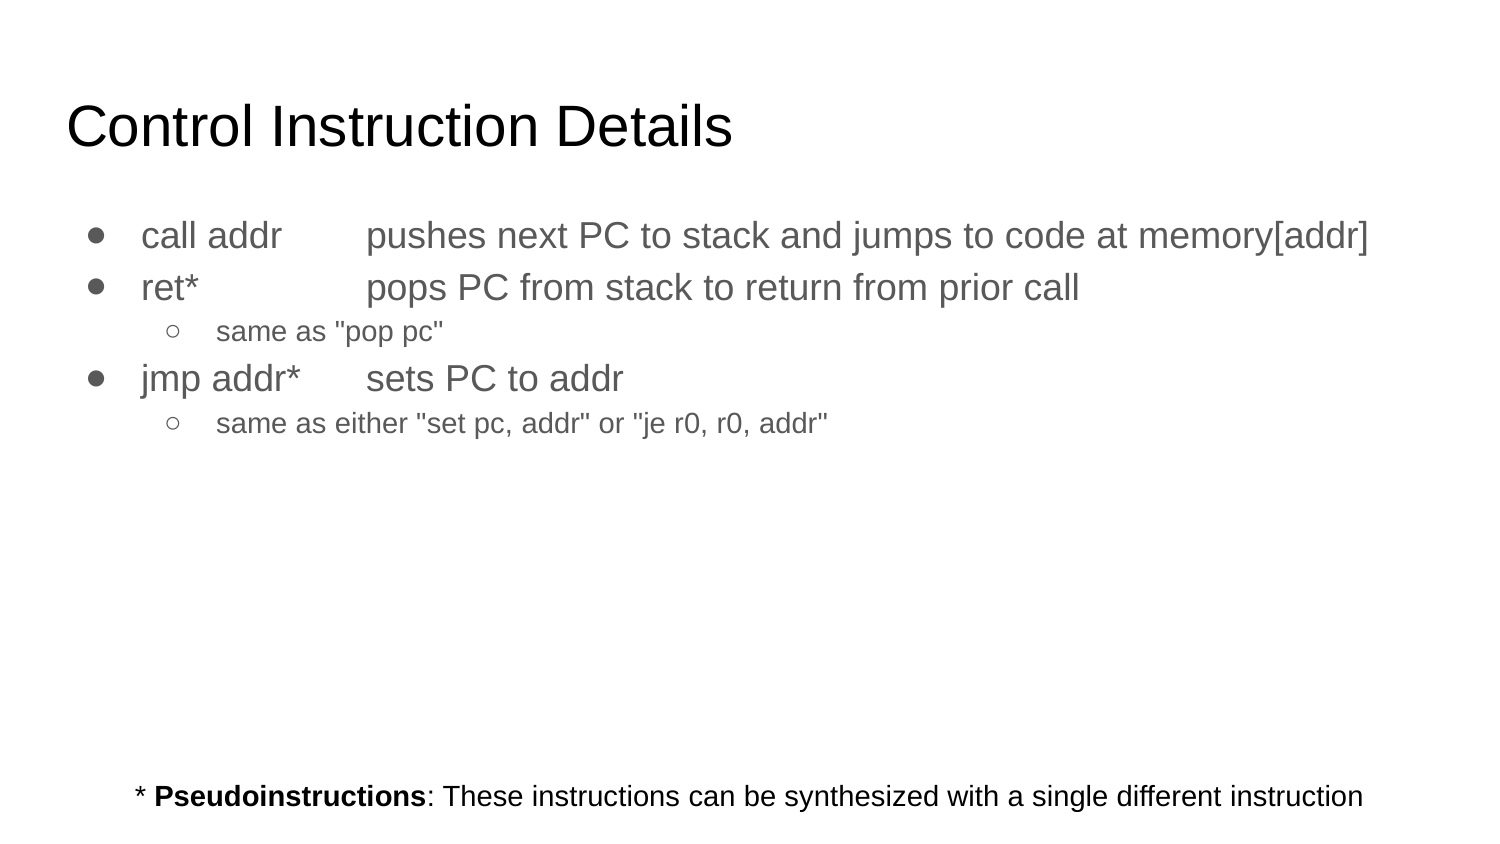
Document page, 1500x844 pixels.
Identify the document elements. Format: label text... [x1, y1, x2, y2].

list call addr pushes next PC to stack and jumps to code at memory[addr] ret* pops PC from stack to return from prior call same as "pop pc" jmp addr* sets PC to addr same as either "set pc, addr" or "je r0, r0, addr" [51, 189, 1449, 750]
title Control Instruction Details [51, 72, 1449, 167]
text_box * Pseudoinstructions: These instructions can be synthesized with a single different instruction [115, 762, 1385, 844]
